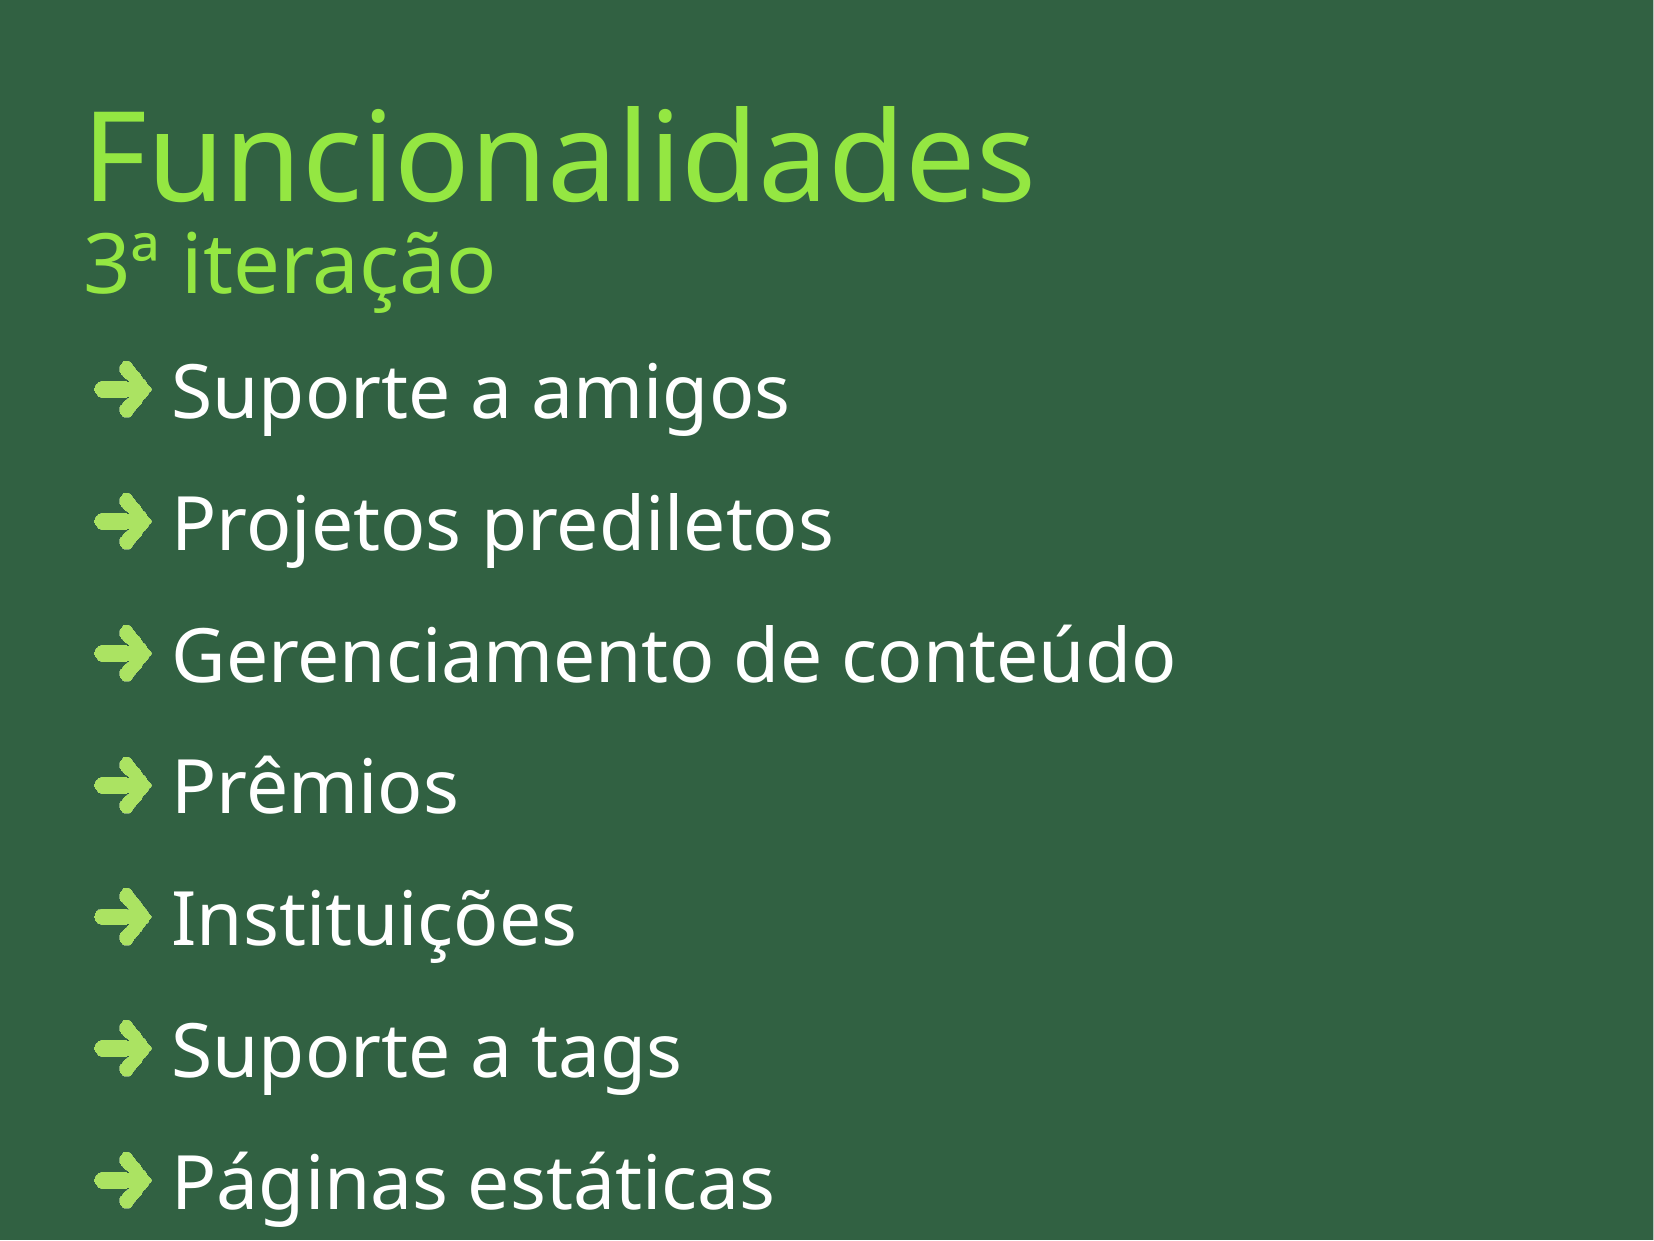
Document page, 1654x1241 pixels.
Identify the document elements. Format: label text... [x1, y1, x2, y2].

picture [94, 1151, 152, 1209]
title Funcionalidades [82, 49, 1571, 257]
list Suporte a amigos Projetos prediletos Gerenciamento de conteúdo Prêmios Instituições Suporte a tags Páginas estáticas [76, 338, 1566, 1127]
title 3ª iteração [83, 183, 1572, 340]
